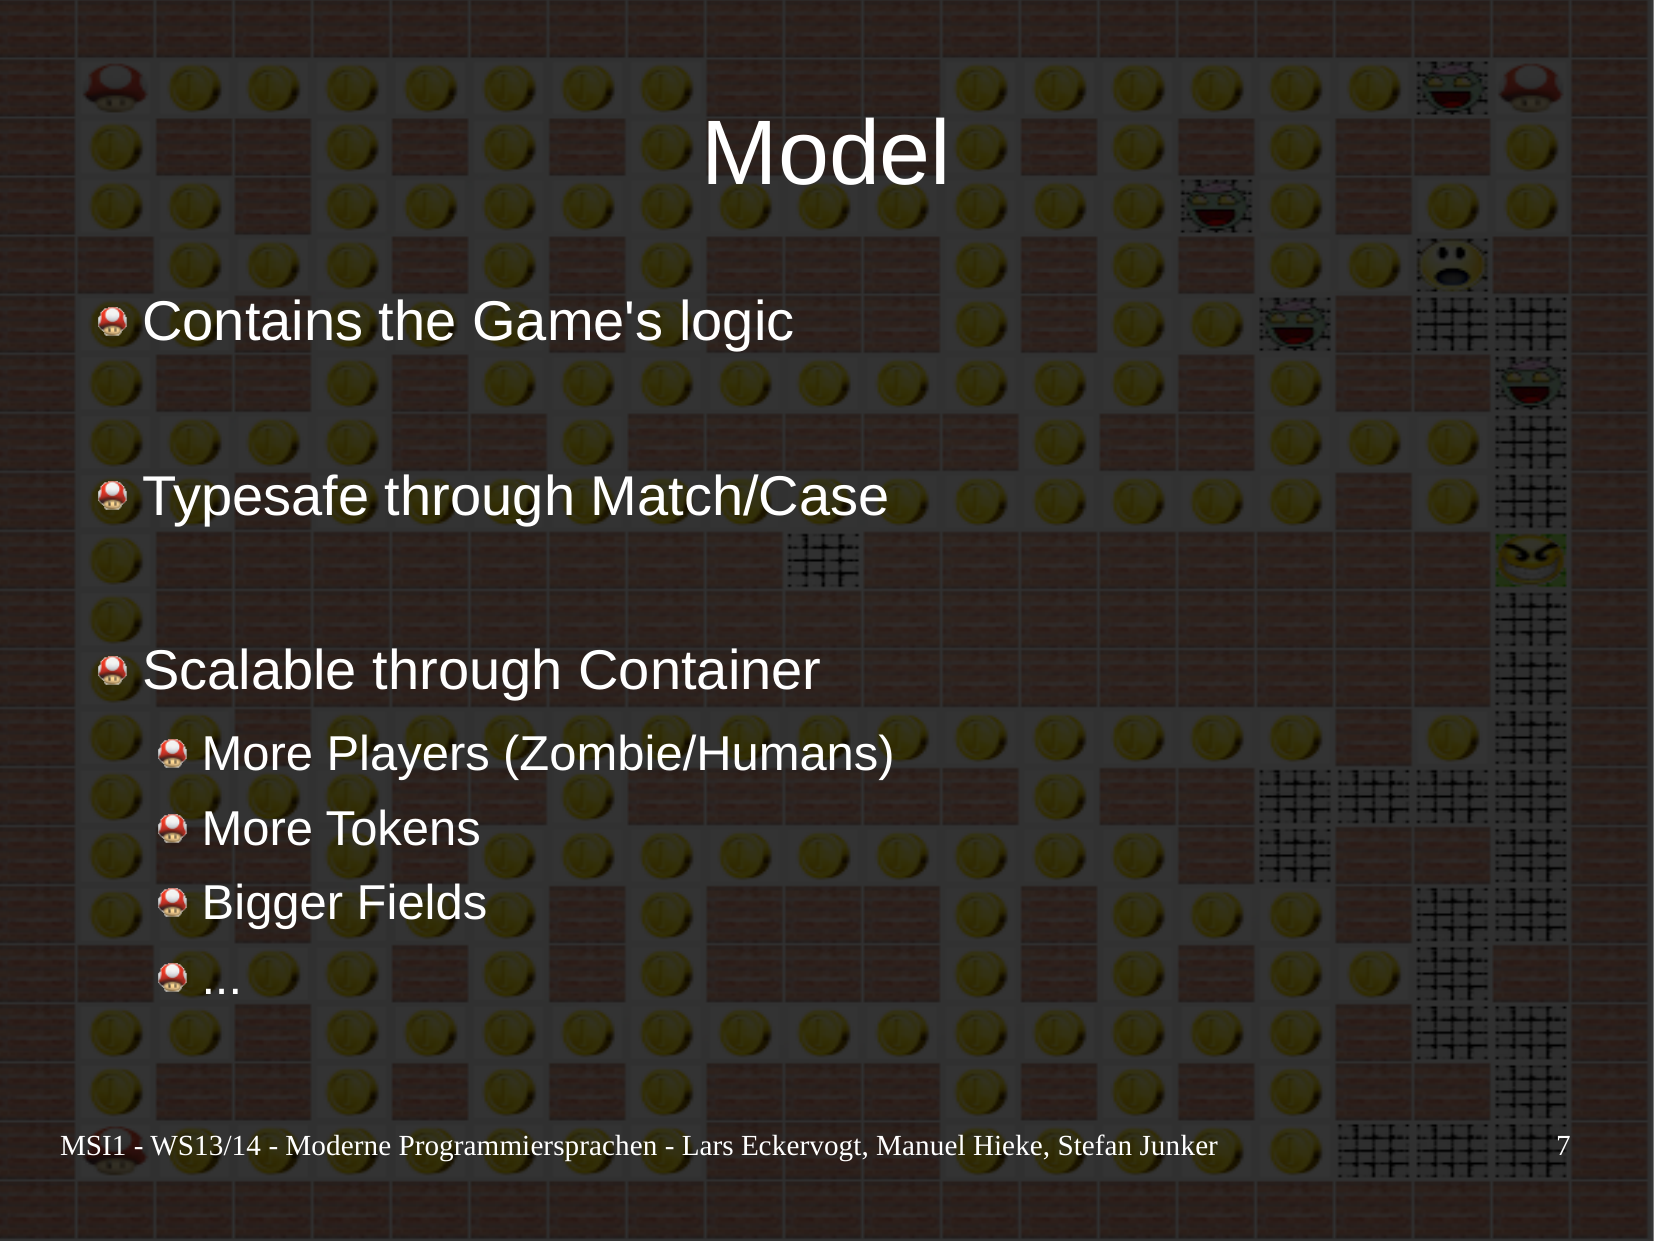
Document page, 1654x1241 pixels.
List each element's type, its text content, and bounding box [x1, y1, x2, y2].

title Model [82, 49, 1571, 257]
list Contains the Game's logic Typesafe through Match/Case Scalable through Container More Players (Zombie/Humans) More Tokens Bigger Fields ... [82, 290, 1571, 1010]
picture [0, 0, 1654, 1241]
